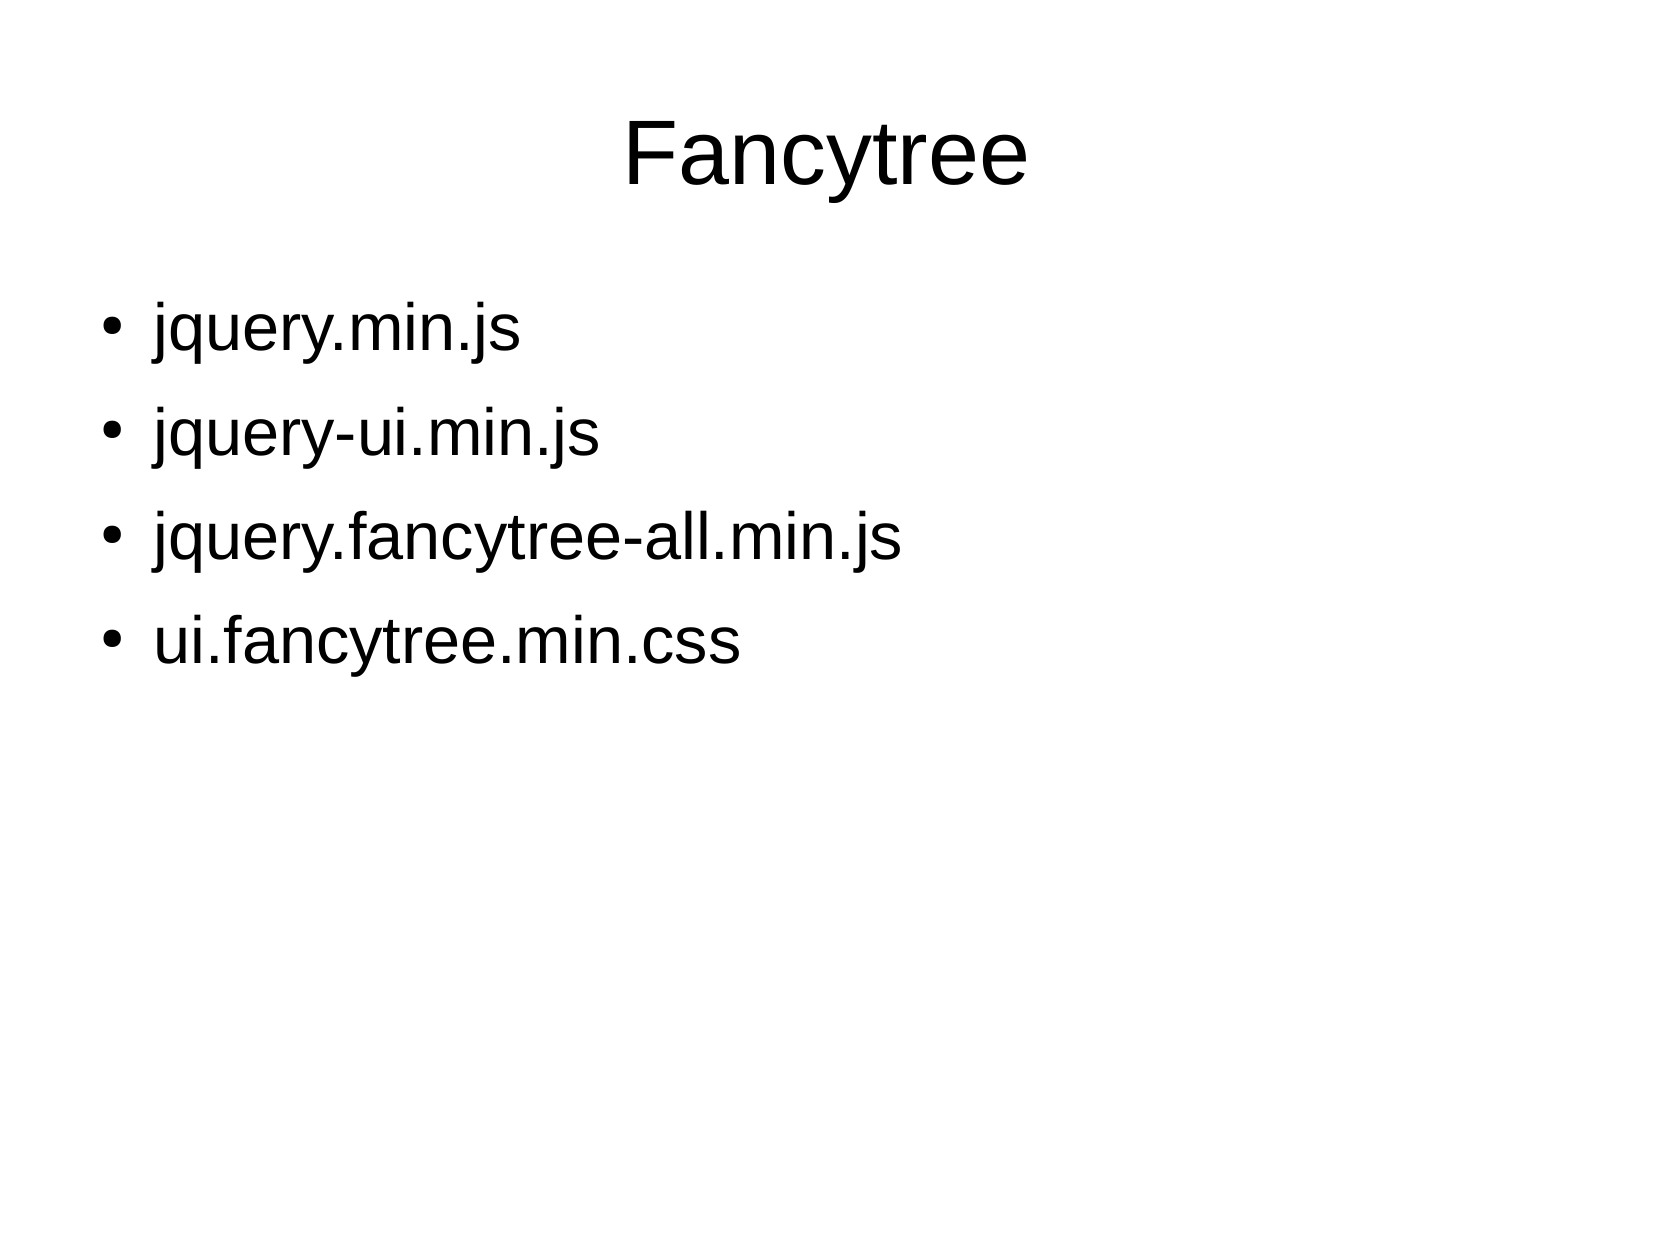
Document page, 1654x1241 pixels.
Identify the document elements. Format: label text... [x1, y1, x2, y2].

list jquery.min.js jquery-ui.min.js jquery.fancytree-all.min.js ui.fancytree.min.css [82, 290, 1571, 1010]
title Fancytree [82, 49, 1571, 257]
